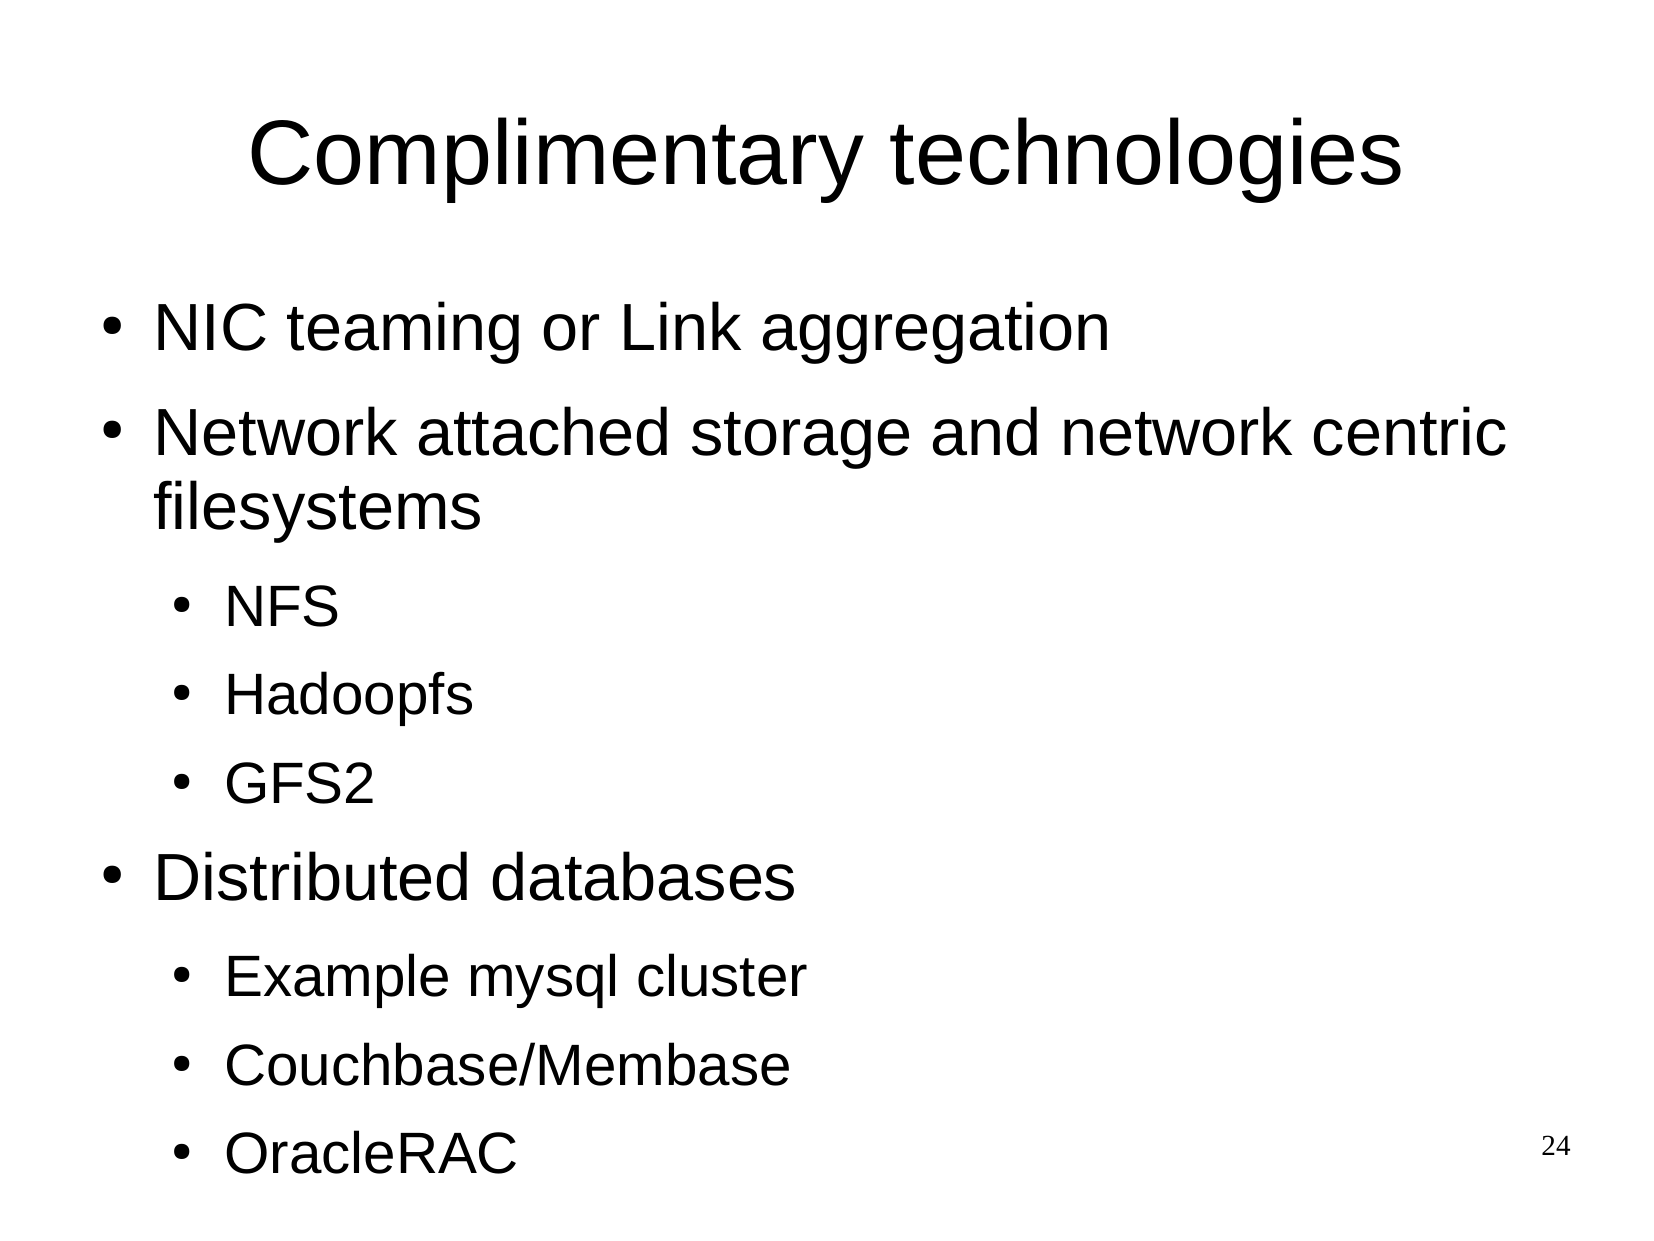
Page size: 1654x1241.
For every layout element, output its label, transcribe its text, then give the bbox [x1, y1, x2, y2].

list NIC teaming or Link aggregation Network attached storage and network centric filesystems NFS Hadoopfs GFS2 Distributed databases Example mysql cluster Couchbase/Membase OracleRAC [82, 290, 1571, 1241]
title Complimentary technologies [82, 49, 1571, 257]
